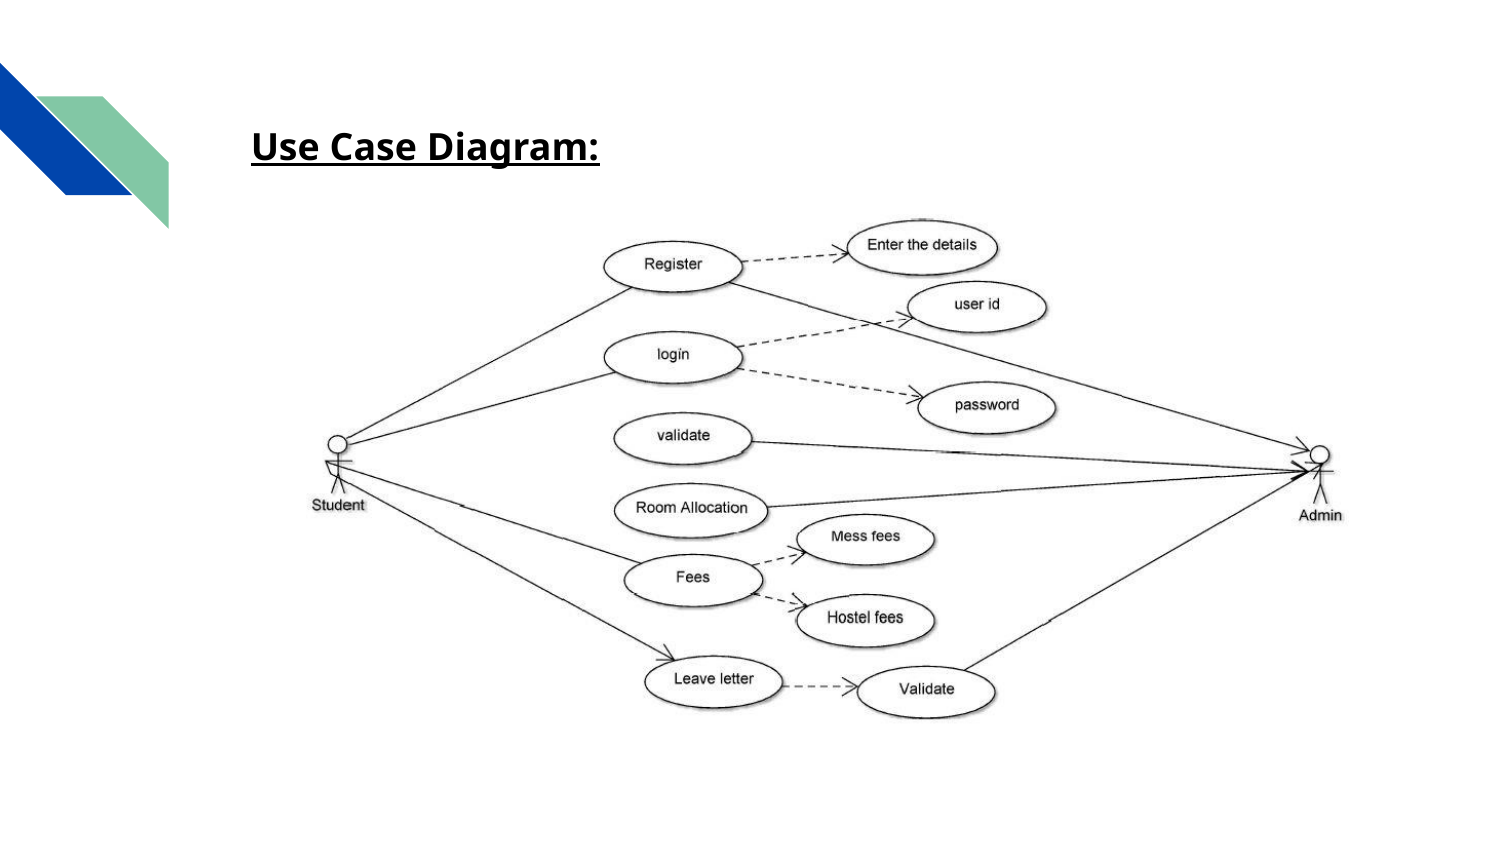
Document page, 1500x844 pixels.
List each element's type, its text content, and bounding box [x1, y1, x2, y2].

picture [257, 206, 1388, 747]
text_box Use Case Diagram: [236, 115, 738, 177]
